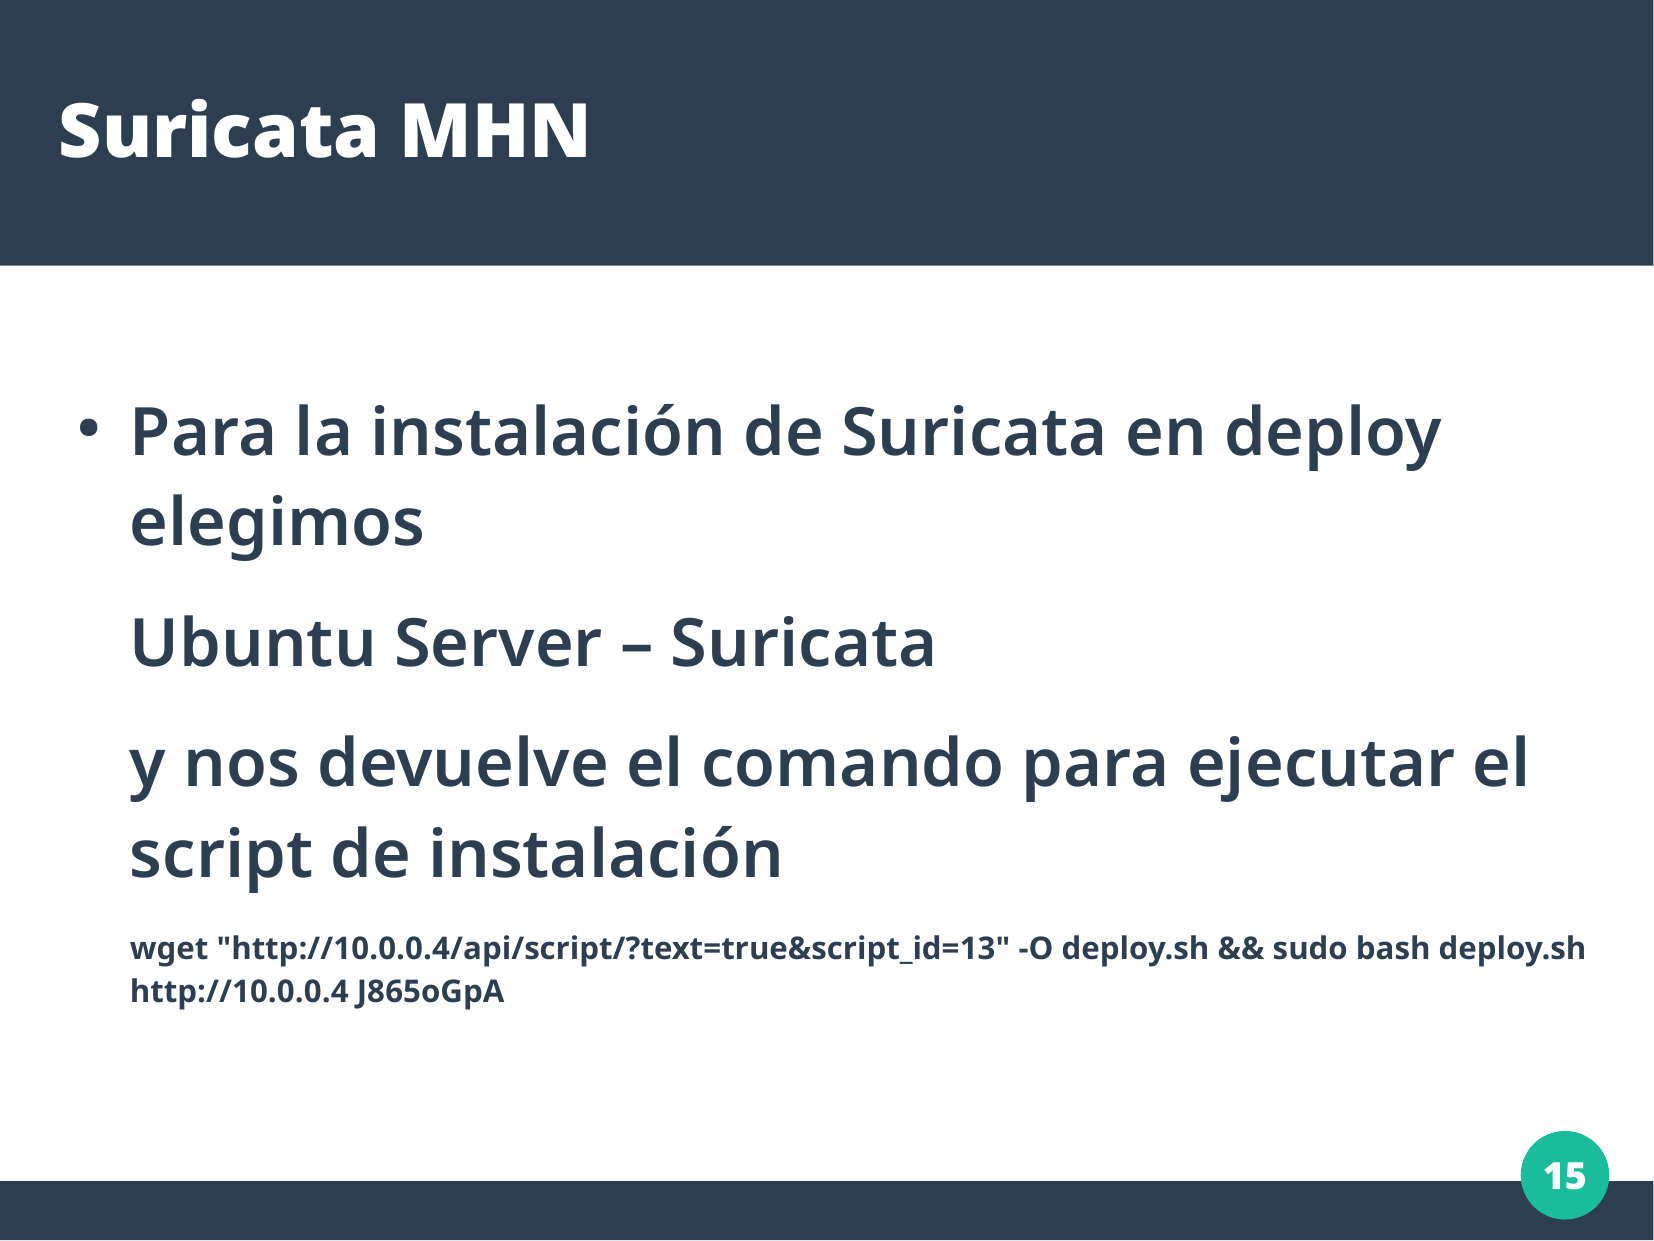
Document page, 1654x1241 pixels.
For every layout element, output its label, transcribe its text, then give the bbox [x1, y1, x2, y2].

list Para la instalación de Suricata en deploy elegimos Ubuntu Server – Suricata y nos devuelve el comando para ejecutar el script de instalación wget "http://10.0.0.4/api/script/?text=true&script_id=13" -O deploy.sh && sudo bash deploy.sh http://10.0.0.4 J865oGpA [59, 383, 1595, 1211]
title Suricata MHN [59, 49, 1595, 207]
